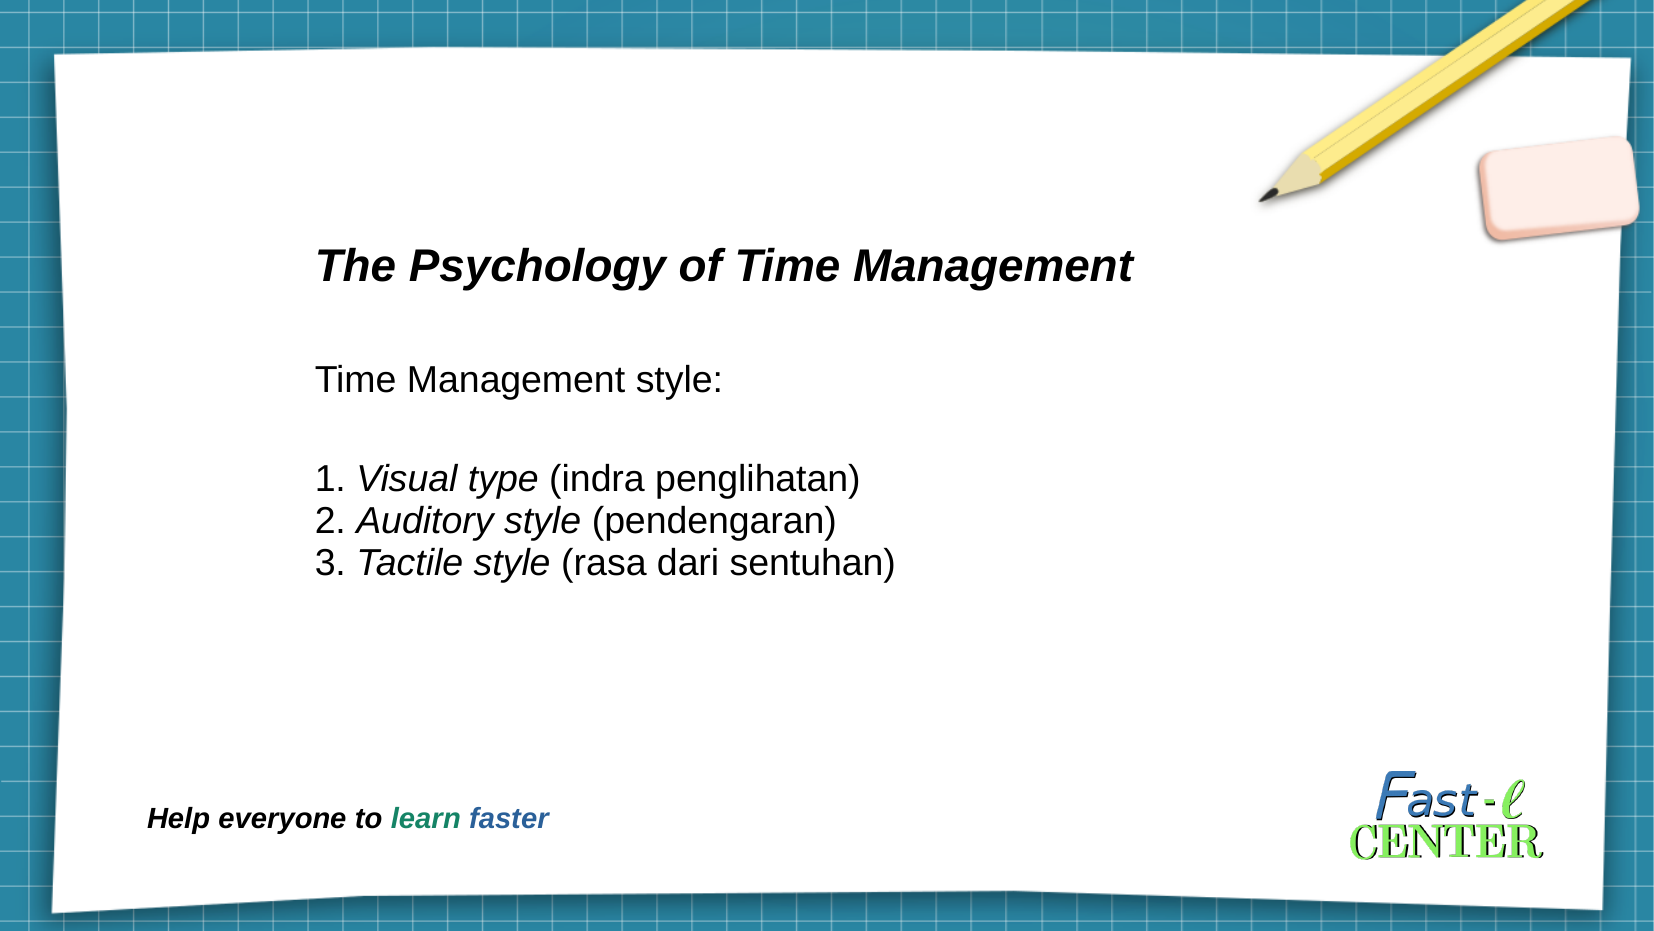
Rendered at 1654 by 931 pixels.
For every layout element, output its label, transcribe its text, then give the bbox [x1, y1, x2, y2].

text_box Help everyone to learn faster [132, 791, 658, 839]
text_box 1. Visual type (indra penglihatan) 2. Auditory style (pendengaran) 3. Tactile style (rasa dari sentuhan) [300, 450, 1201, 633]
picture [0, 0, 1654, 931]
text_box The Psychology of Time Management [300, 232, 1163, 351]
text_box Time Management style: [300, 351, 1051, 413]
